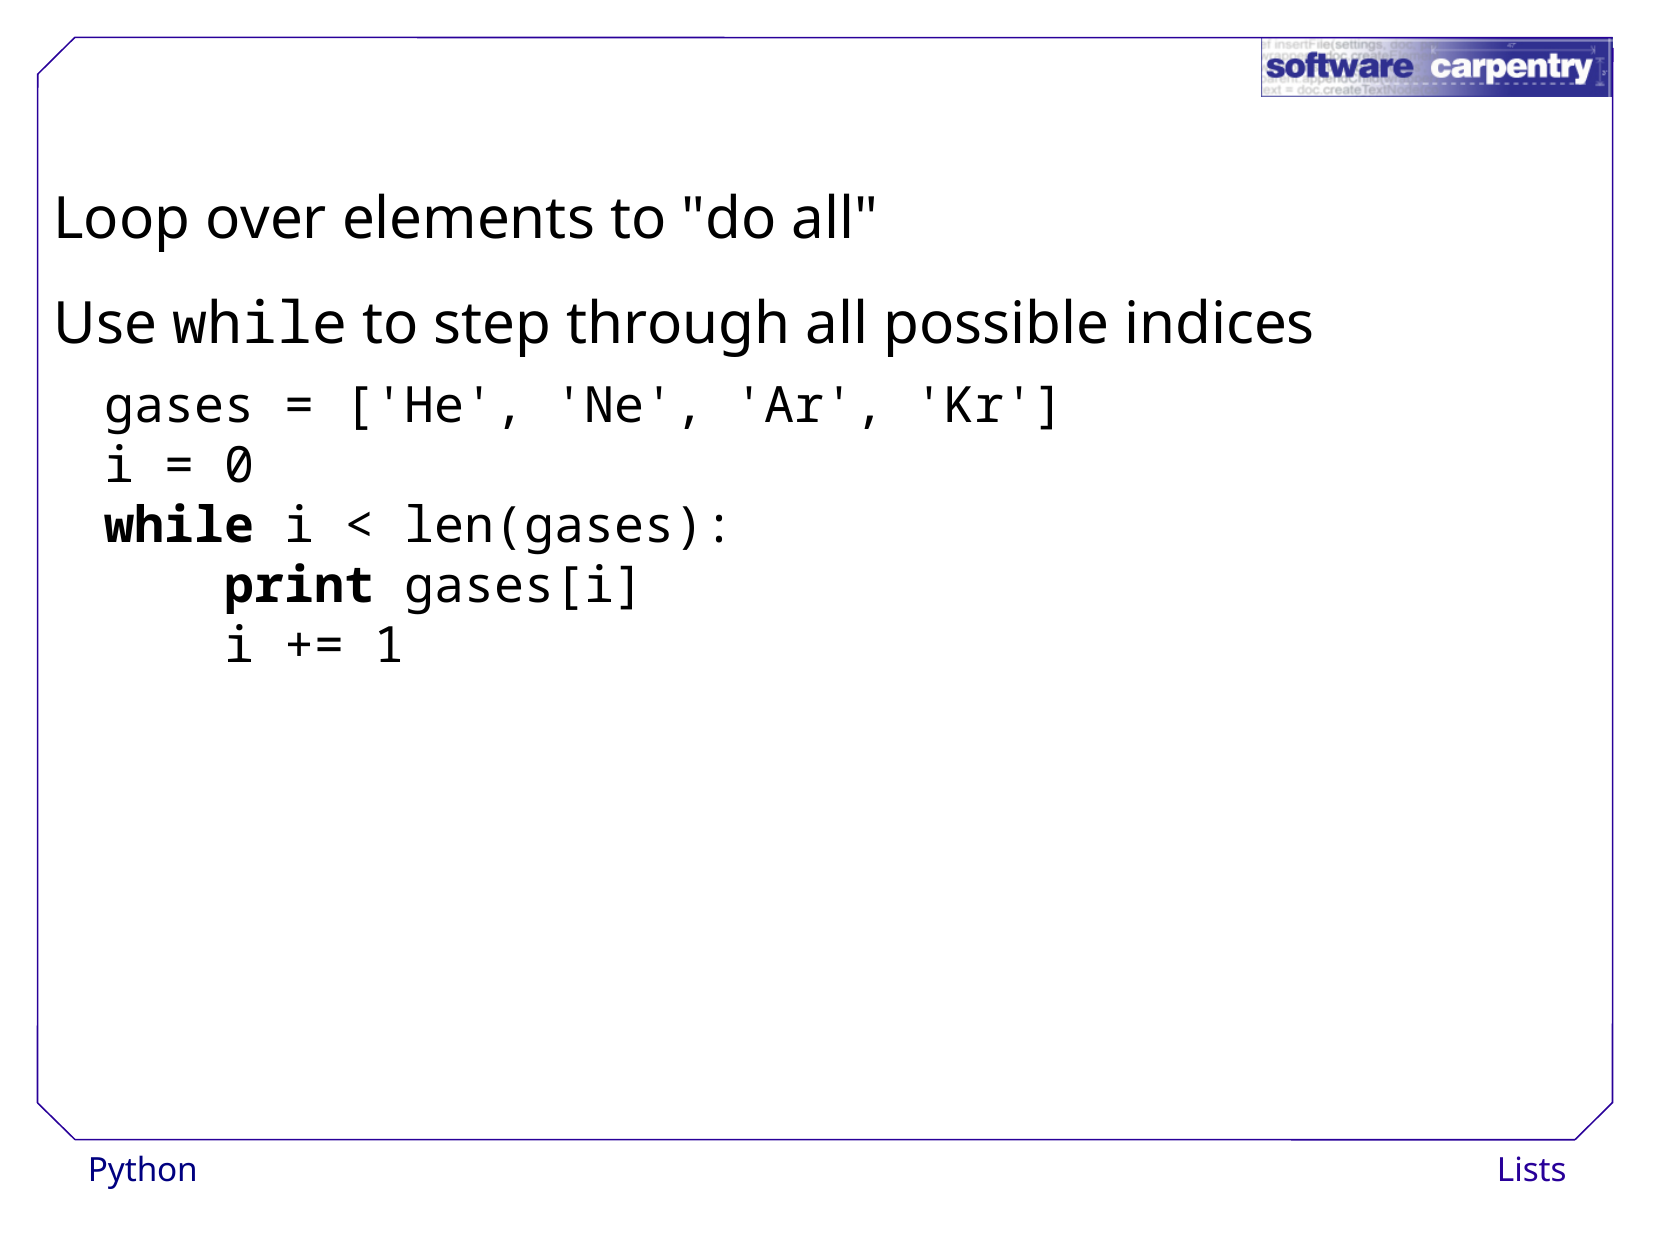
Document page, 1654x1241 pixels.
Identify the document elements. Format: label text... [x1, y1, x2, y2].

text_box Loop over elements to "do all" Use while to step through all possible indices [38, 137, 1480, 364]
text_box gases = ['He', 'Ne', 'Ar', 'Kr'] i = 0 while i < len(gases): print gases[i] i += 1 [89, 365, 1512, 923]
picture [1261, 39, 1613, 97]
